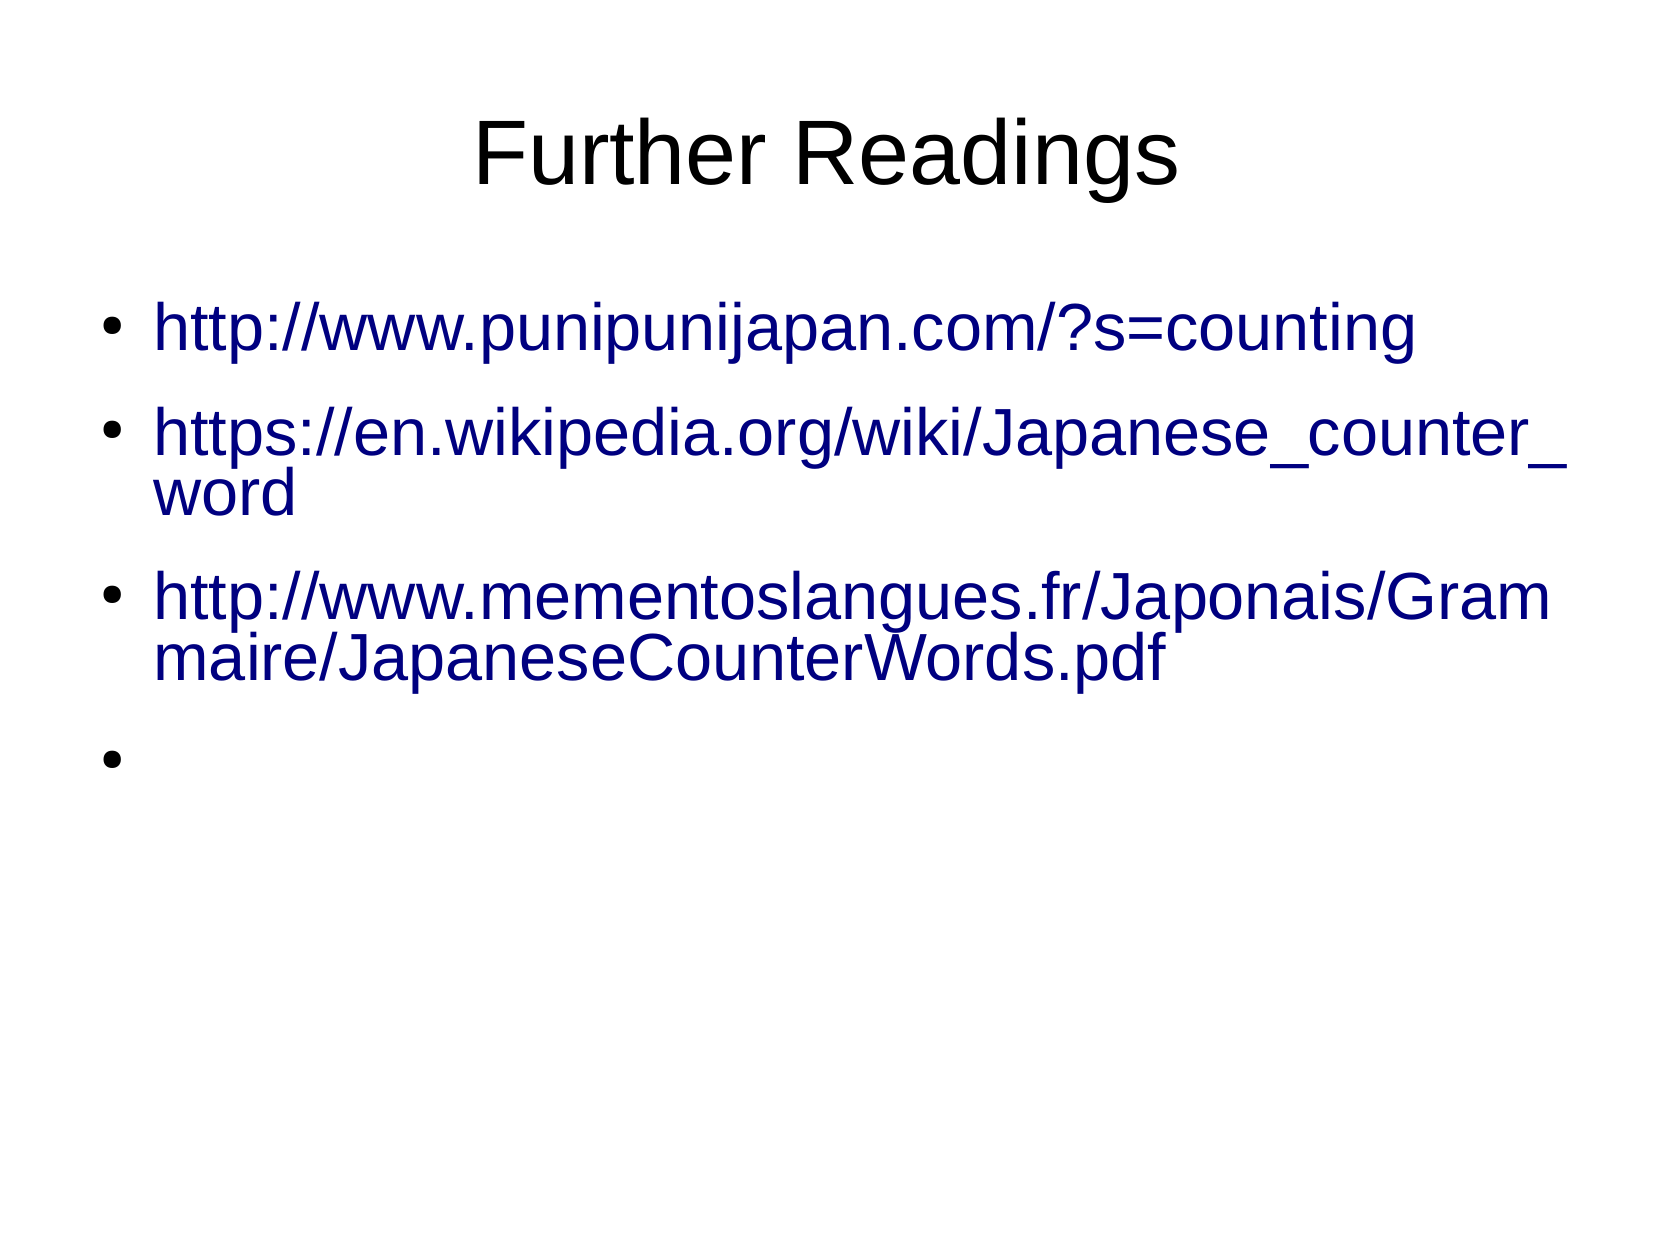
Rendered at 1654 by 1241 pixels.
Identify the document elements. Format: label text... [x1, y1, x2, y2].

title Further Readings [82, 49, 1571, 257]
list http://www.punipunijapan.com/?s=counting https://en.wikipedia.org/wiki/Japanese_counter_word http://www.mementoslangues.fr/Japonais/Grammaire/JapaneseCounterWords.pdf [82, 290, 1571, 1010]
